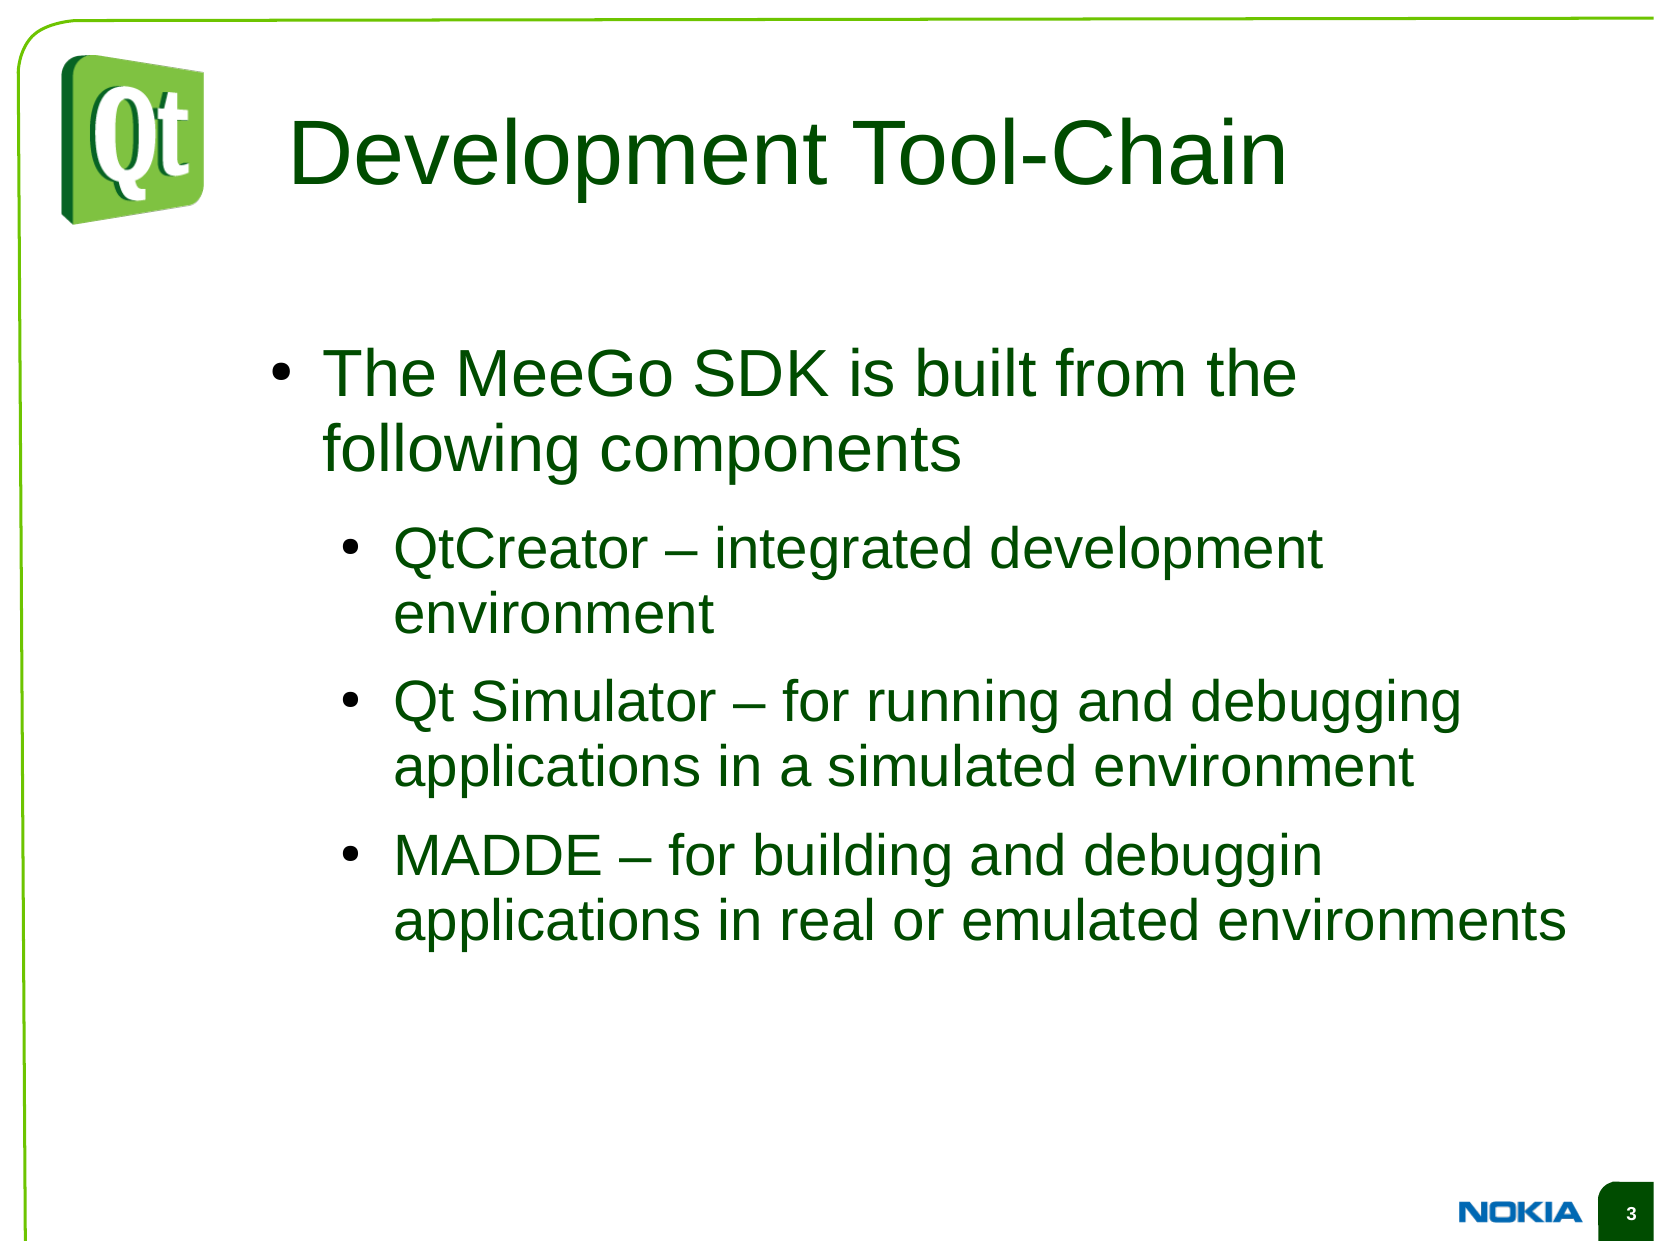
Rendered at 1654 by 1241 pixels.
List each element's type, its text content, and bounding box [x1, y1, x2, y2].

picture [61, 55, 204, 225]
title Development Tool-Chain [251, 49, 1327, 257]
list The MeeGo SDK is built from the following components QtCreator – integrated development environment Qt Simulator – for running and debugging applications in a simulated environment MADDE – for building and debuggin applications in real or emulated environments [251, 336, 1571, 1141]
picture [1459, 1201, 1583, 1223]
